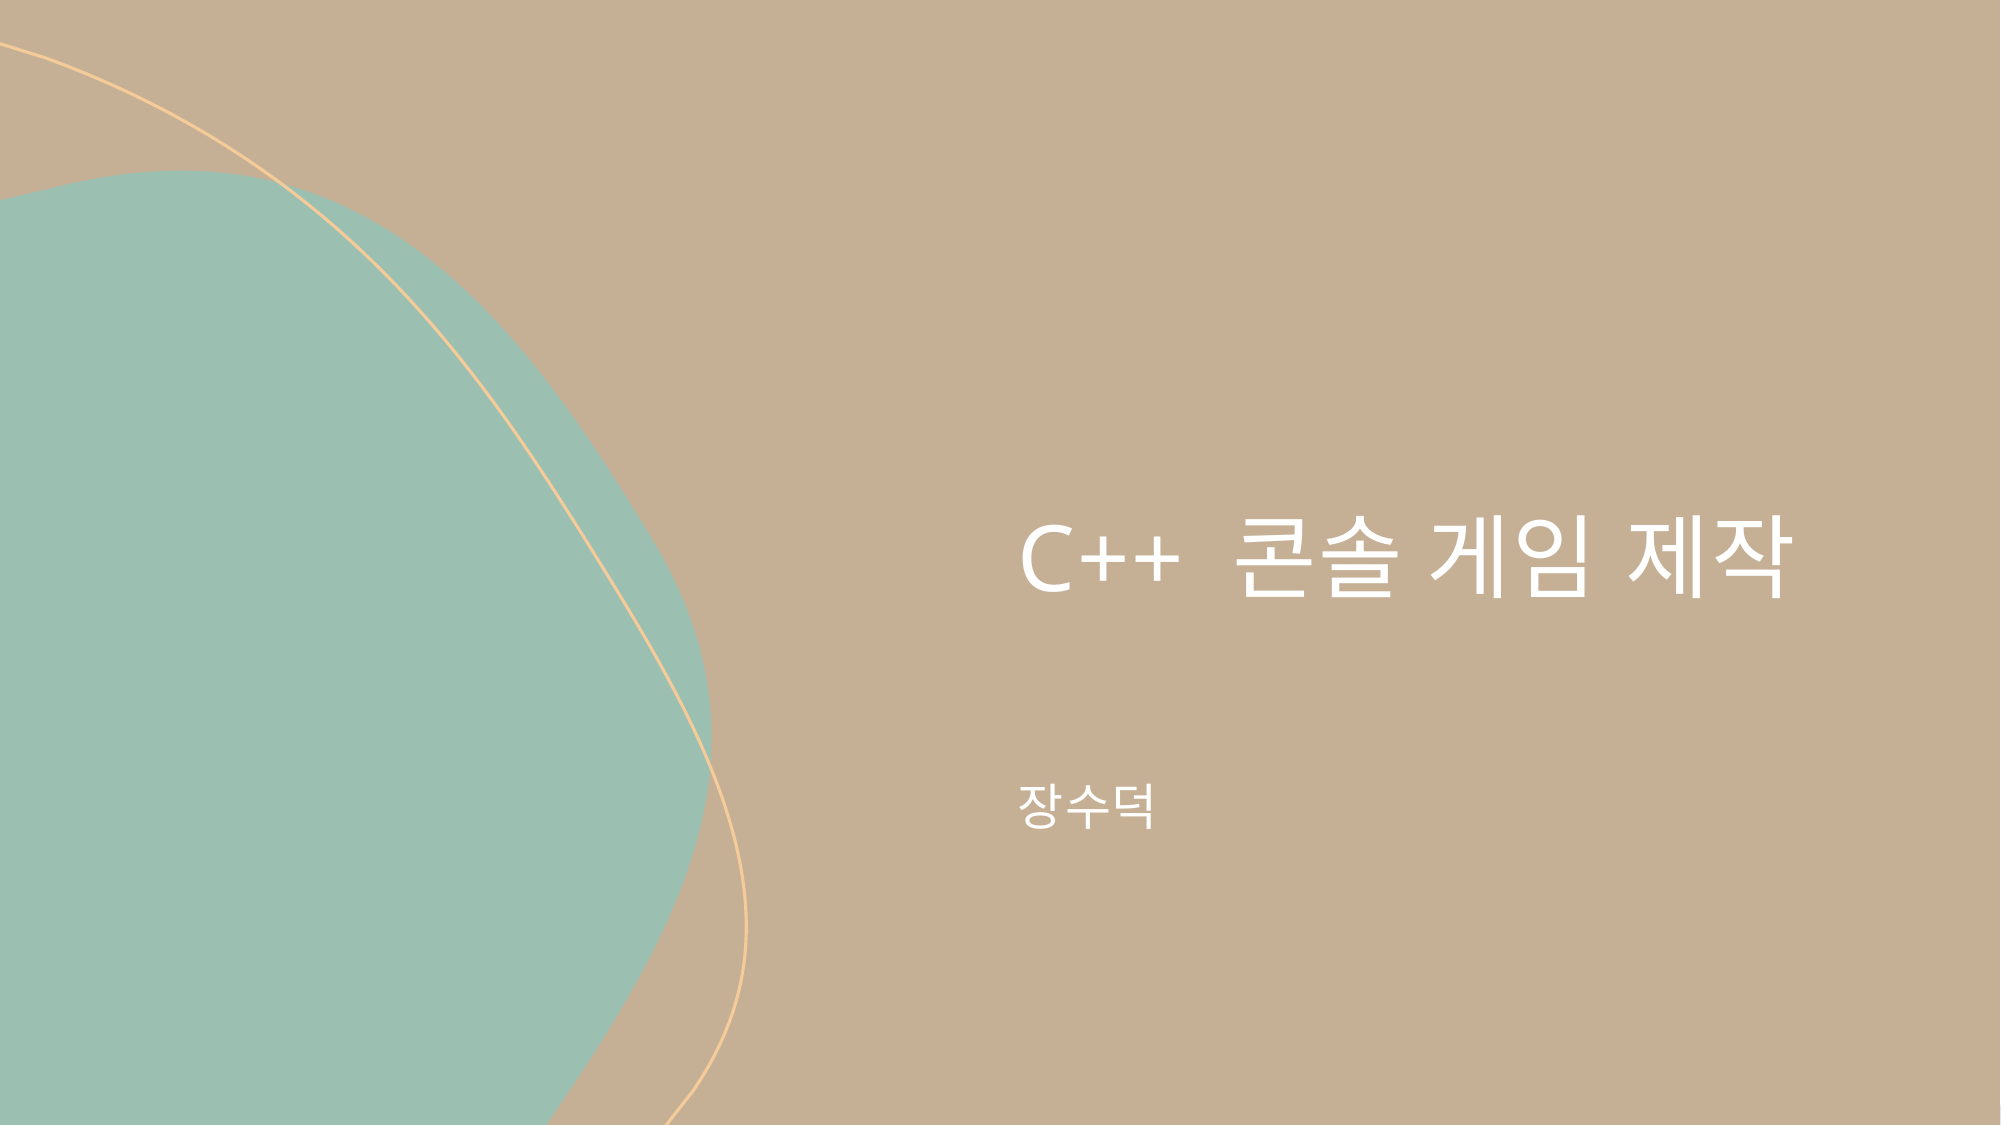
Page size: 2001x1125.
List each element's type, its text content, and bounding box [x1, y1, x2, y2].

subtitle 장수덕 [999, 750, 1750, 1000]
text_box [0, 46, 744, 1125]
title C++ 콘솔 게임 제작 [999, 249, 1838, 625]
text_box [0, 0, 2000, 1125]
